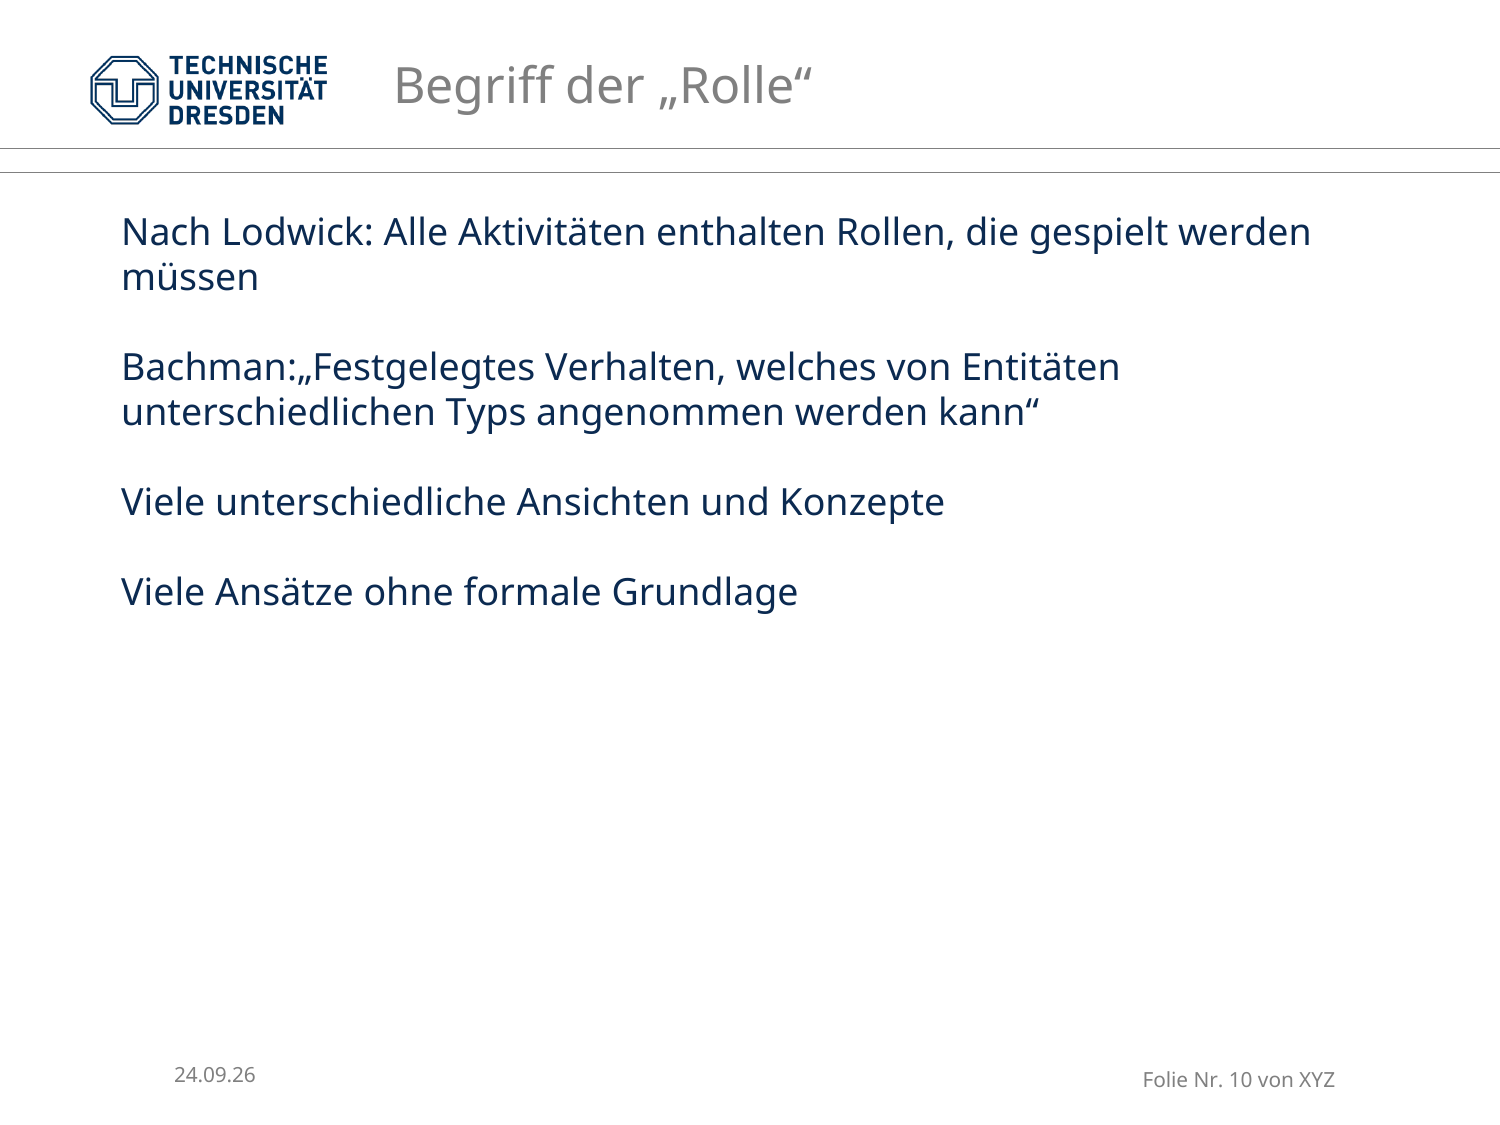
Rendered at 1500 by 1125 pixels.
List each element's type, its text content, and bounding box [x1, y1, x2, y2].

title Begriff der „Rolle“ [378, 0, 1500, 178]
text_box Nach Lodwick: Alle Aktivitäten enthalten Rollen, die gespielt werden müssen Bachman:„Festgelegtes Verhalten, welches von Entitäten unterschiedlichen Typs angenommen werden kann“ Viele unterschiedliche Ansichten und Konzepte Viele Ansätze ohne formale Grundlage [106, 200, 1430, 621]
text_box 26.06.18 [159, 1046, 510, 1107]
picture [90, 54, 327, 125]
